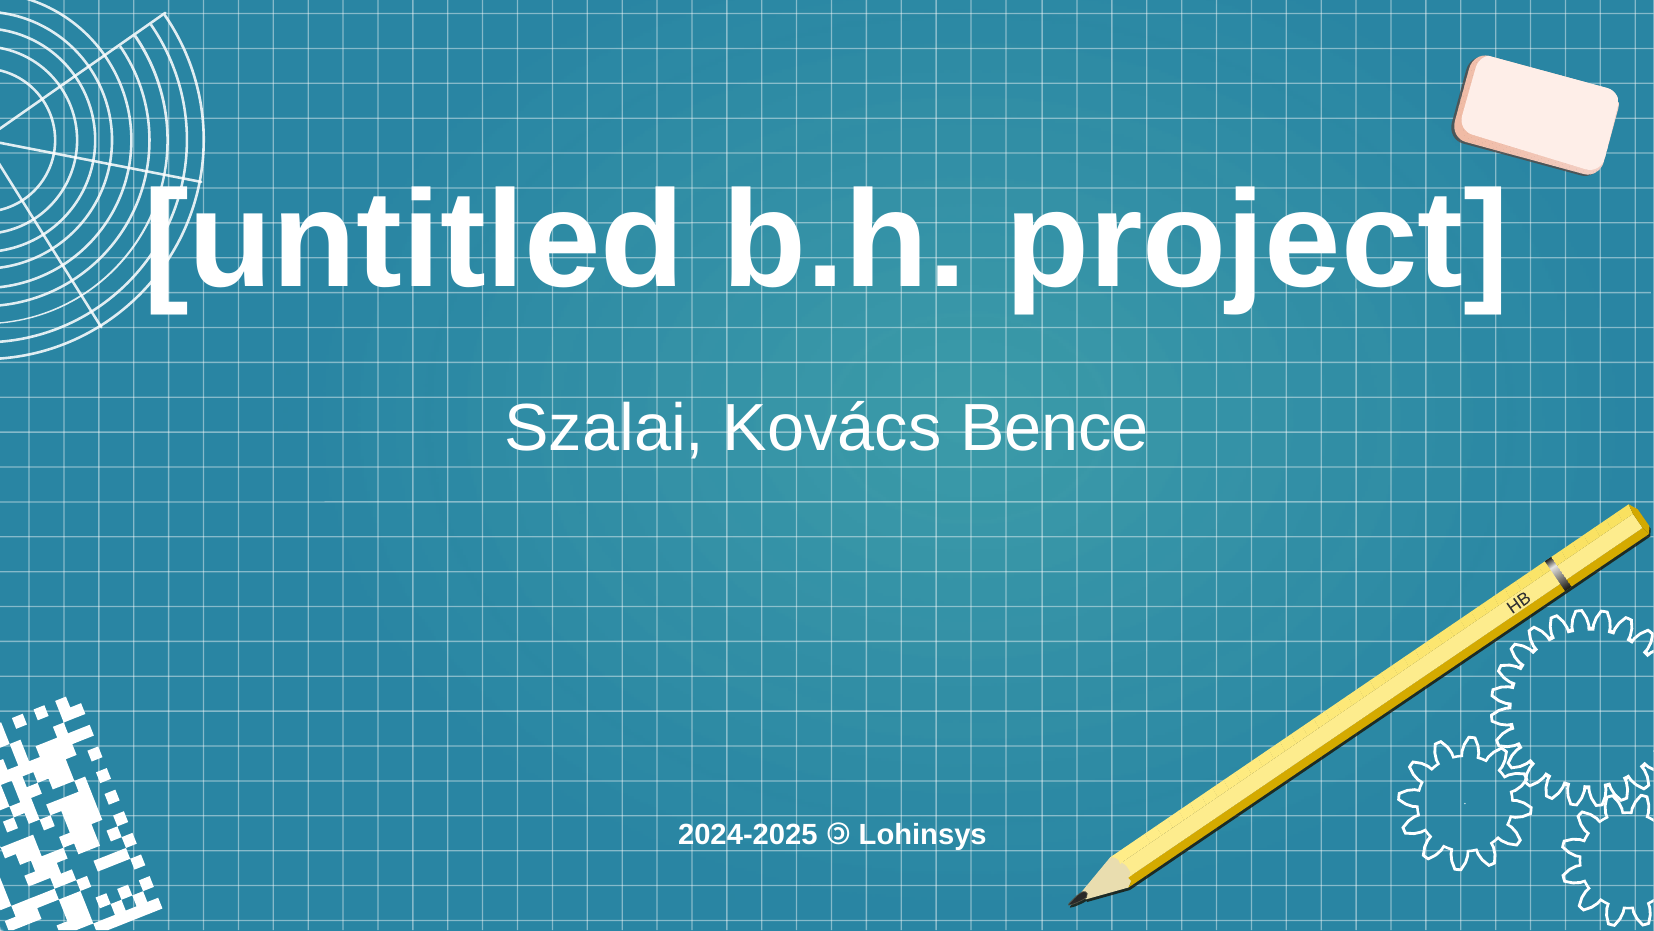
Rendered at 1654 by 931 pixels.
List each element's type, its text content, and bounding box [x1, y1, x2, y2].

subtitle Szalai, Kovács Bence [82, 389, 1571, 473]
text_box 2024-2025 🄯 Lohinsys [88, 767, 1577, 851]
title [untitled b.h. project] [82, 132, 1571, 346]
